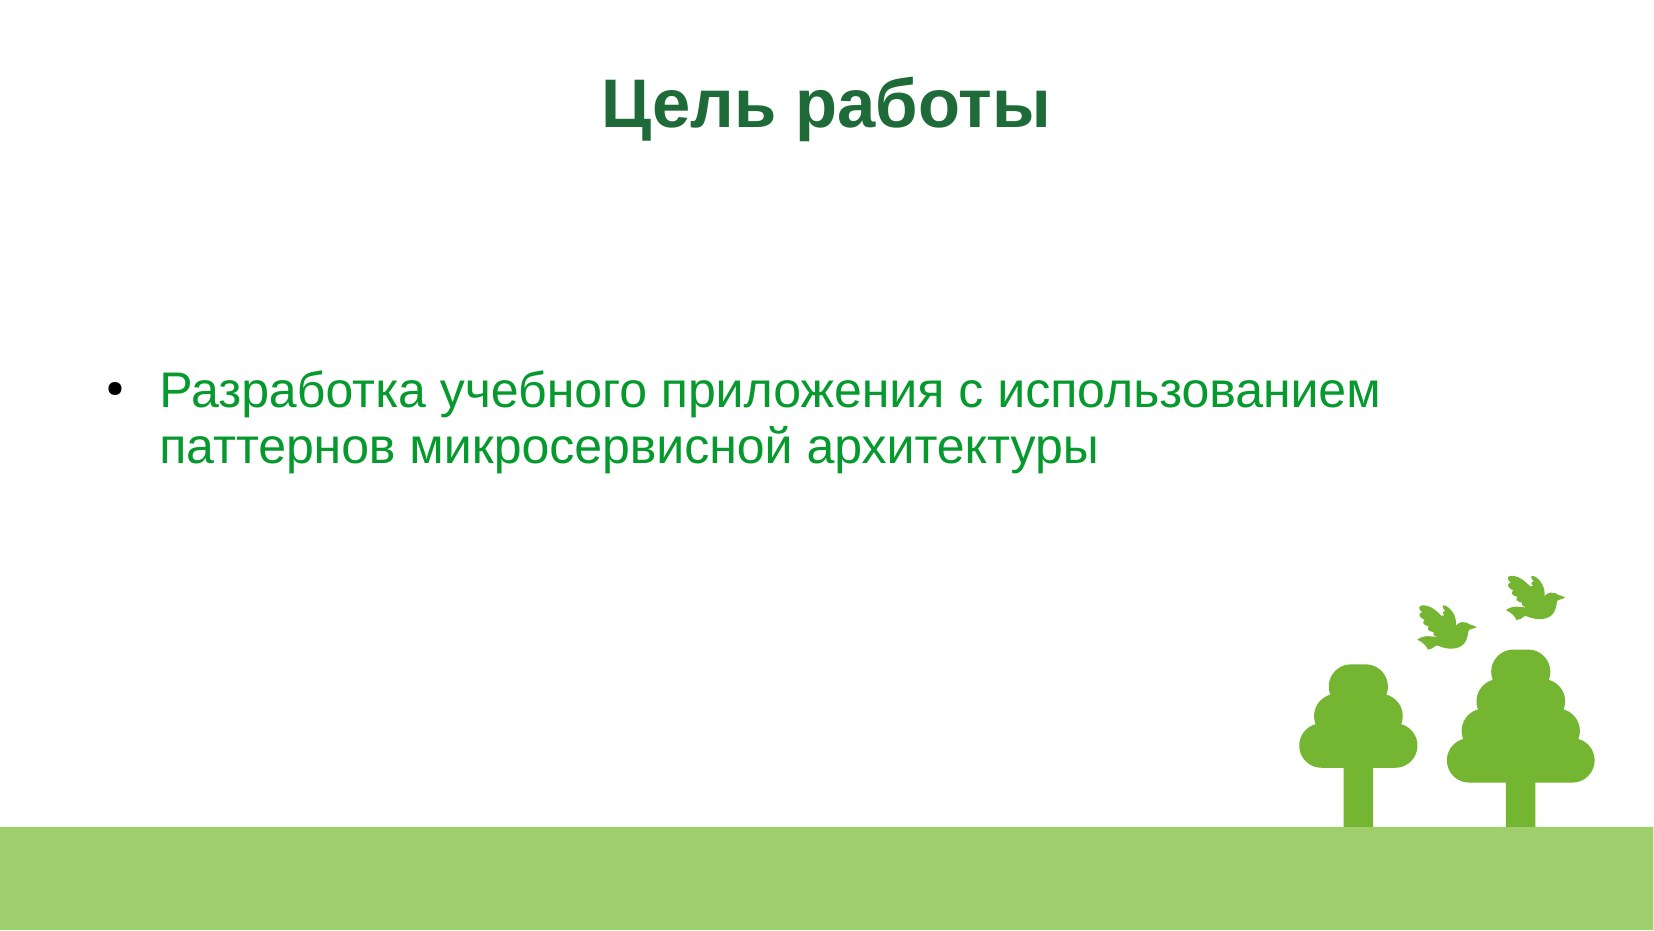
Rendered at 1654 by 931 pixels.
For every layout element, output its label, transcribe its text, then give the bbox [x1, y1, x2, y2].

list Разработка учебного приложения с использованием паттернов микросервисной архитектуры [88, 206, 1565, 739]
title Цель работы [88, 29, 1565, 178]
